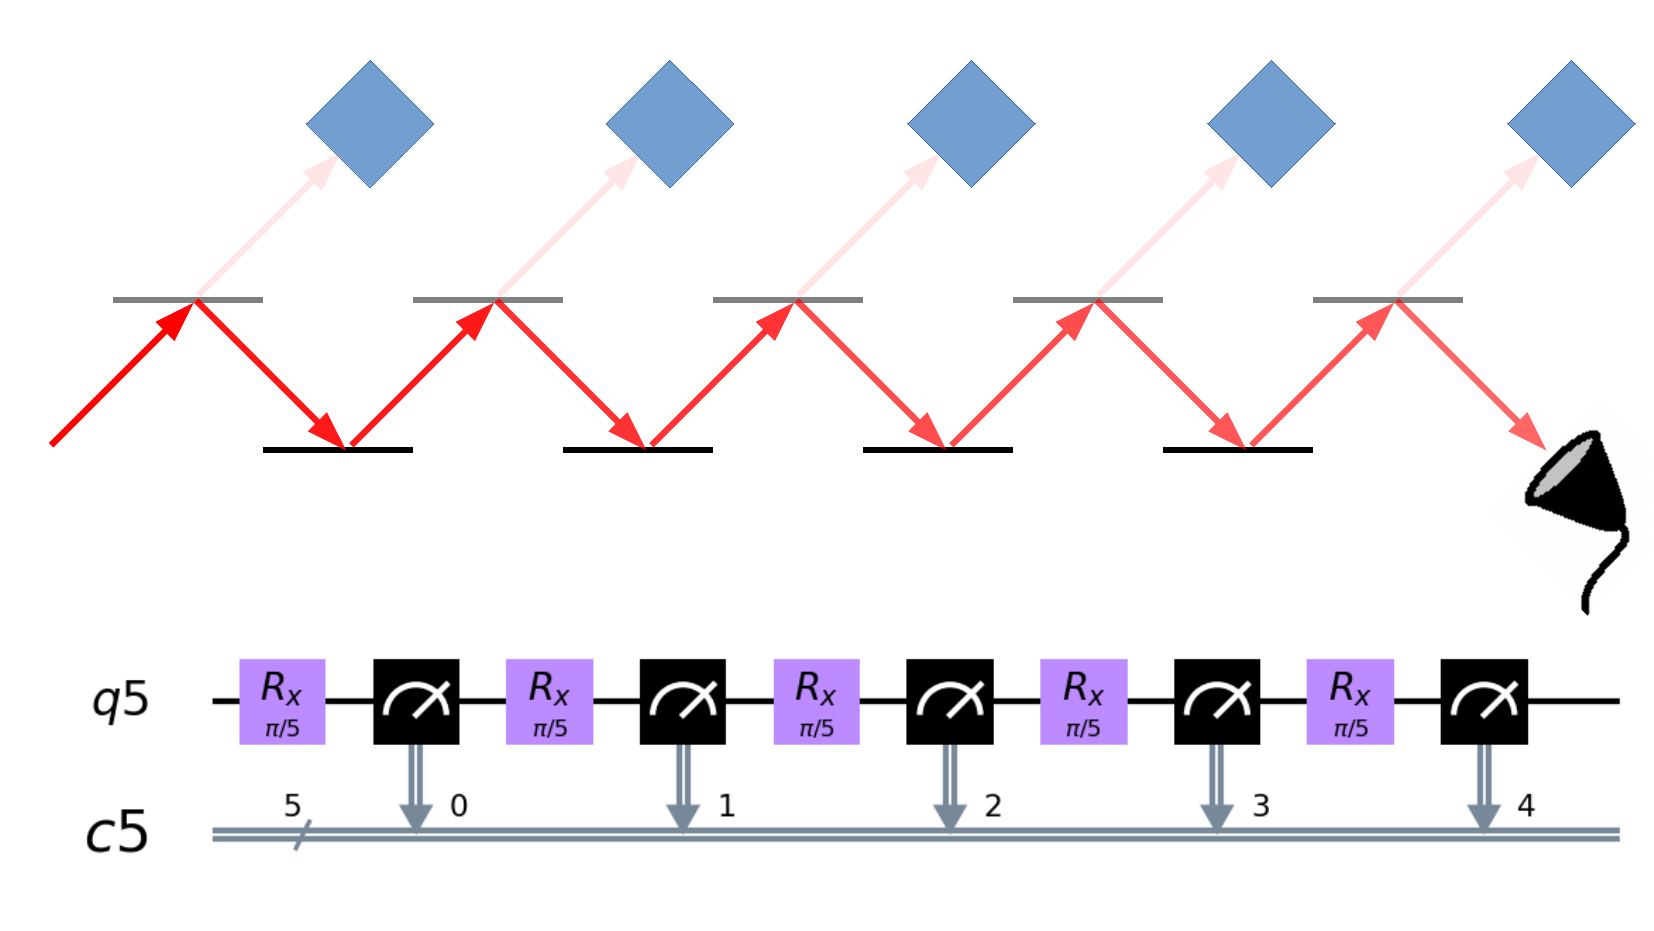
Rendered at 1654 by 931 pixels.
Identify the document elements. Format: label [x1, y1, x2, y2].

picture [0, 392, 1654, 931]
text_box [306, 60, 434, 188]
text_box [1207, 60, 1336, 188]
text_box [907, 60, 1036, 188]
text_box [1507, 60, 1636, 188]
text_box [606, 60, 734, 188]
